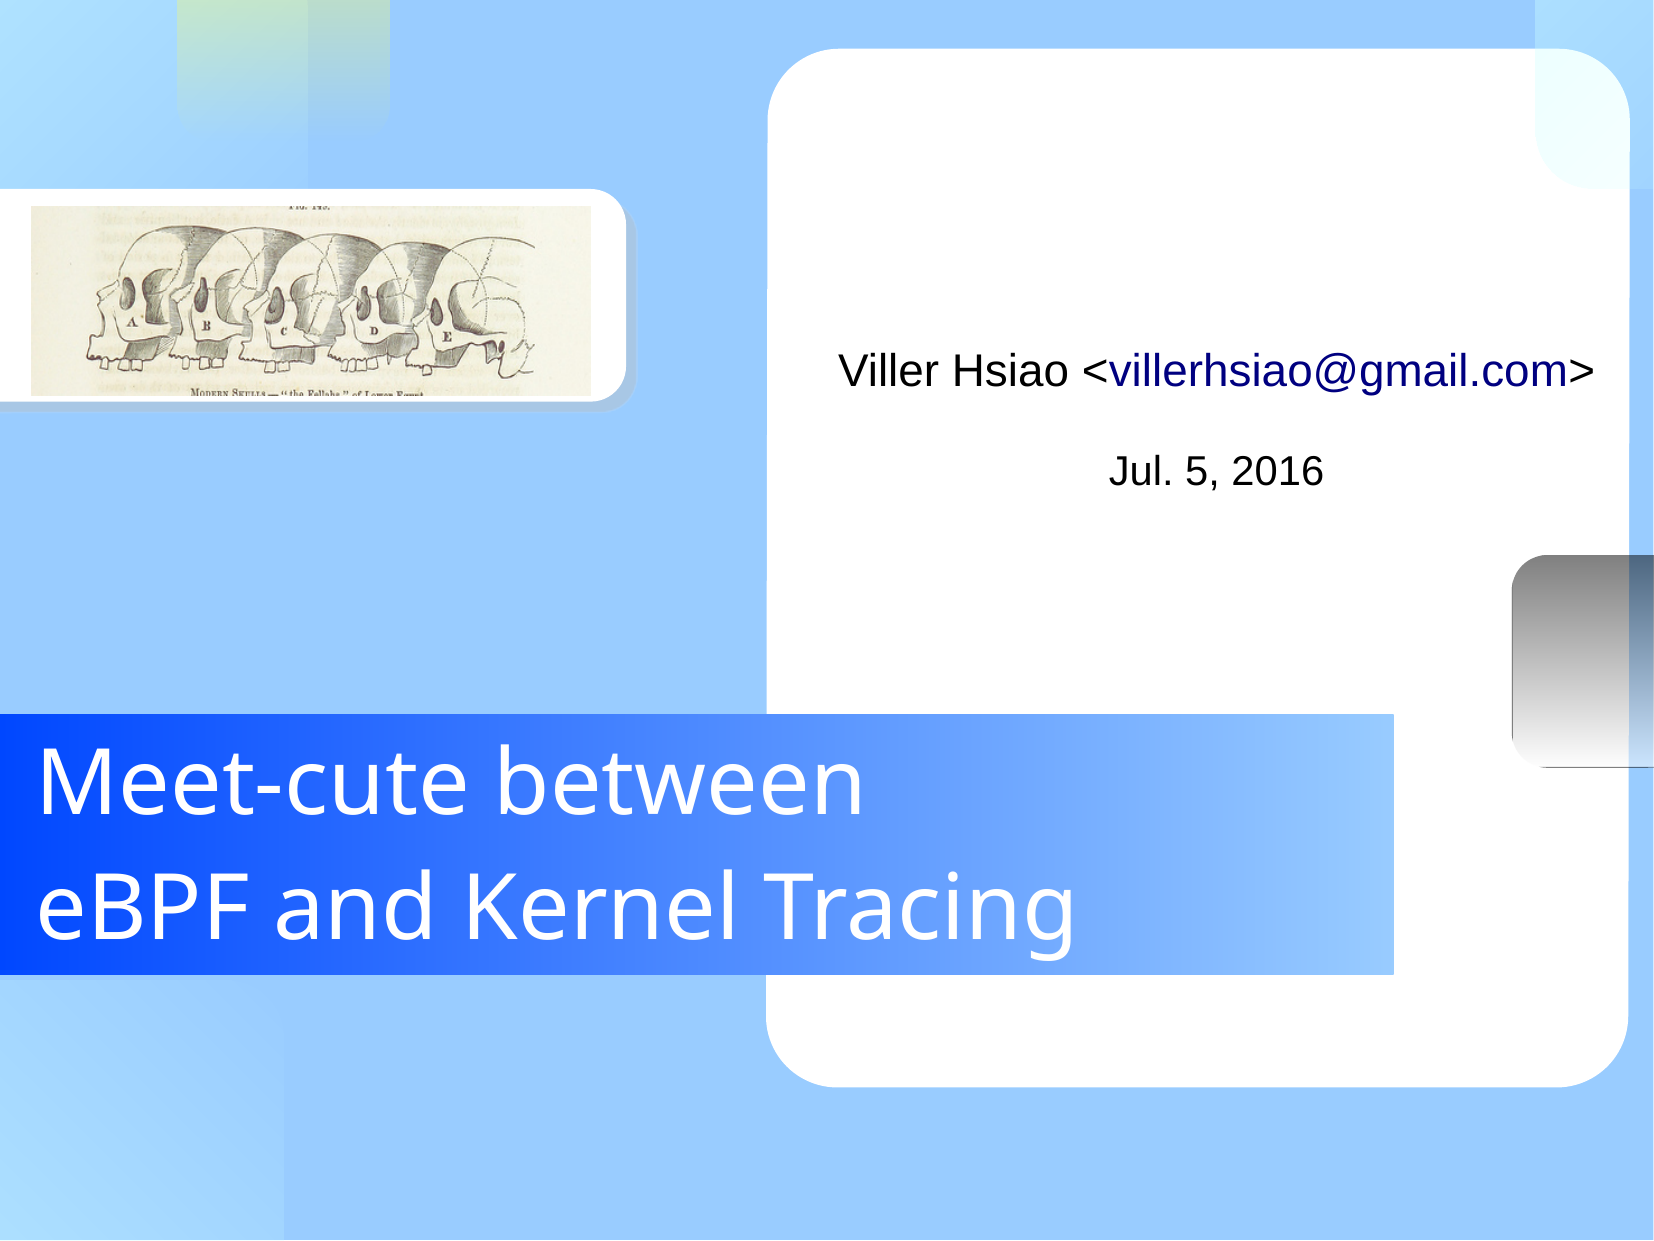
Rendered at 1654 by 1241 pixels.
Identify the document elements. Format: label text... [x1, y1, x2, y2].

subtitle Viller Hsiao <villerhsiao@gmail.com> Jul. 5, 2016 [814, 344, 1619, 495]
title Meet-cute between eBPF and Kernel Tracing [35, 734, 1366, 949]
picture [31, 206, 591, 396]
